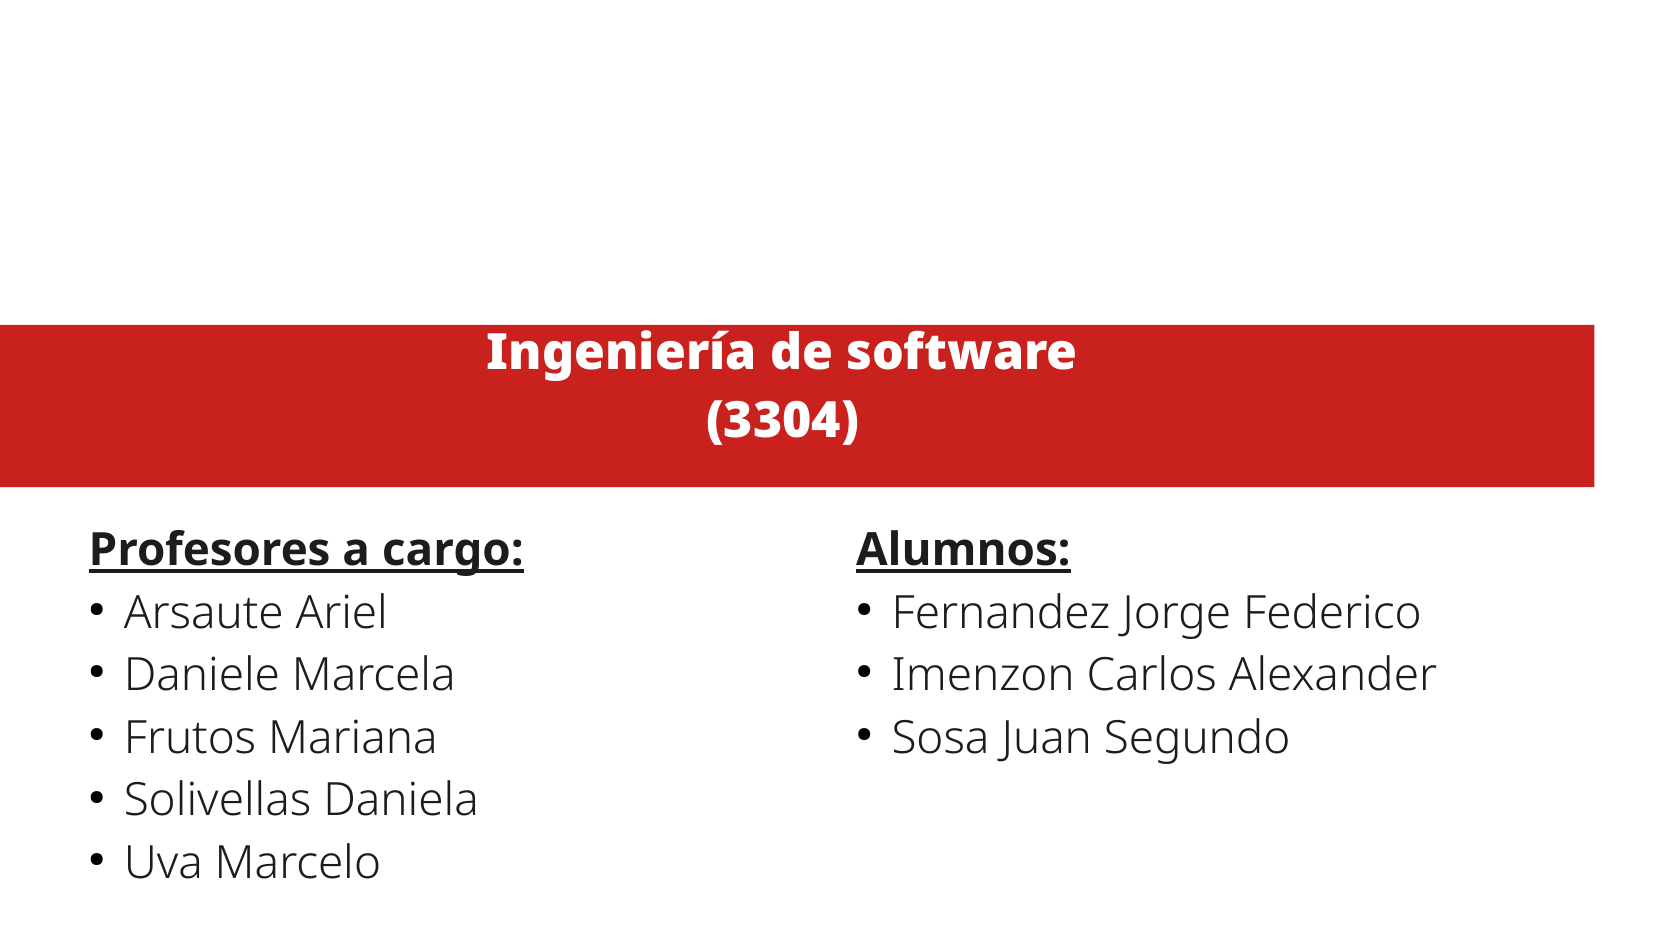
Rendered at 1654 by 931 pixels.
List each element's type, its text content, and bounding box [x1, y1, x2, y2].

subtitle Profesores a cargo: Arsaute Ariel Daniele Marcela Frutos Mariana Solivellas Daniela Uva Marcelo [88, 516, 827, 886]
title Ingeniería de software (3304) [442, 324, 1123, 443]
text_box Alumnos: Fernandez Jorge Federico Imenzon Carlos Alexander Sosa Juan Segundo [856, 516, 1595, 827]
